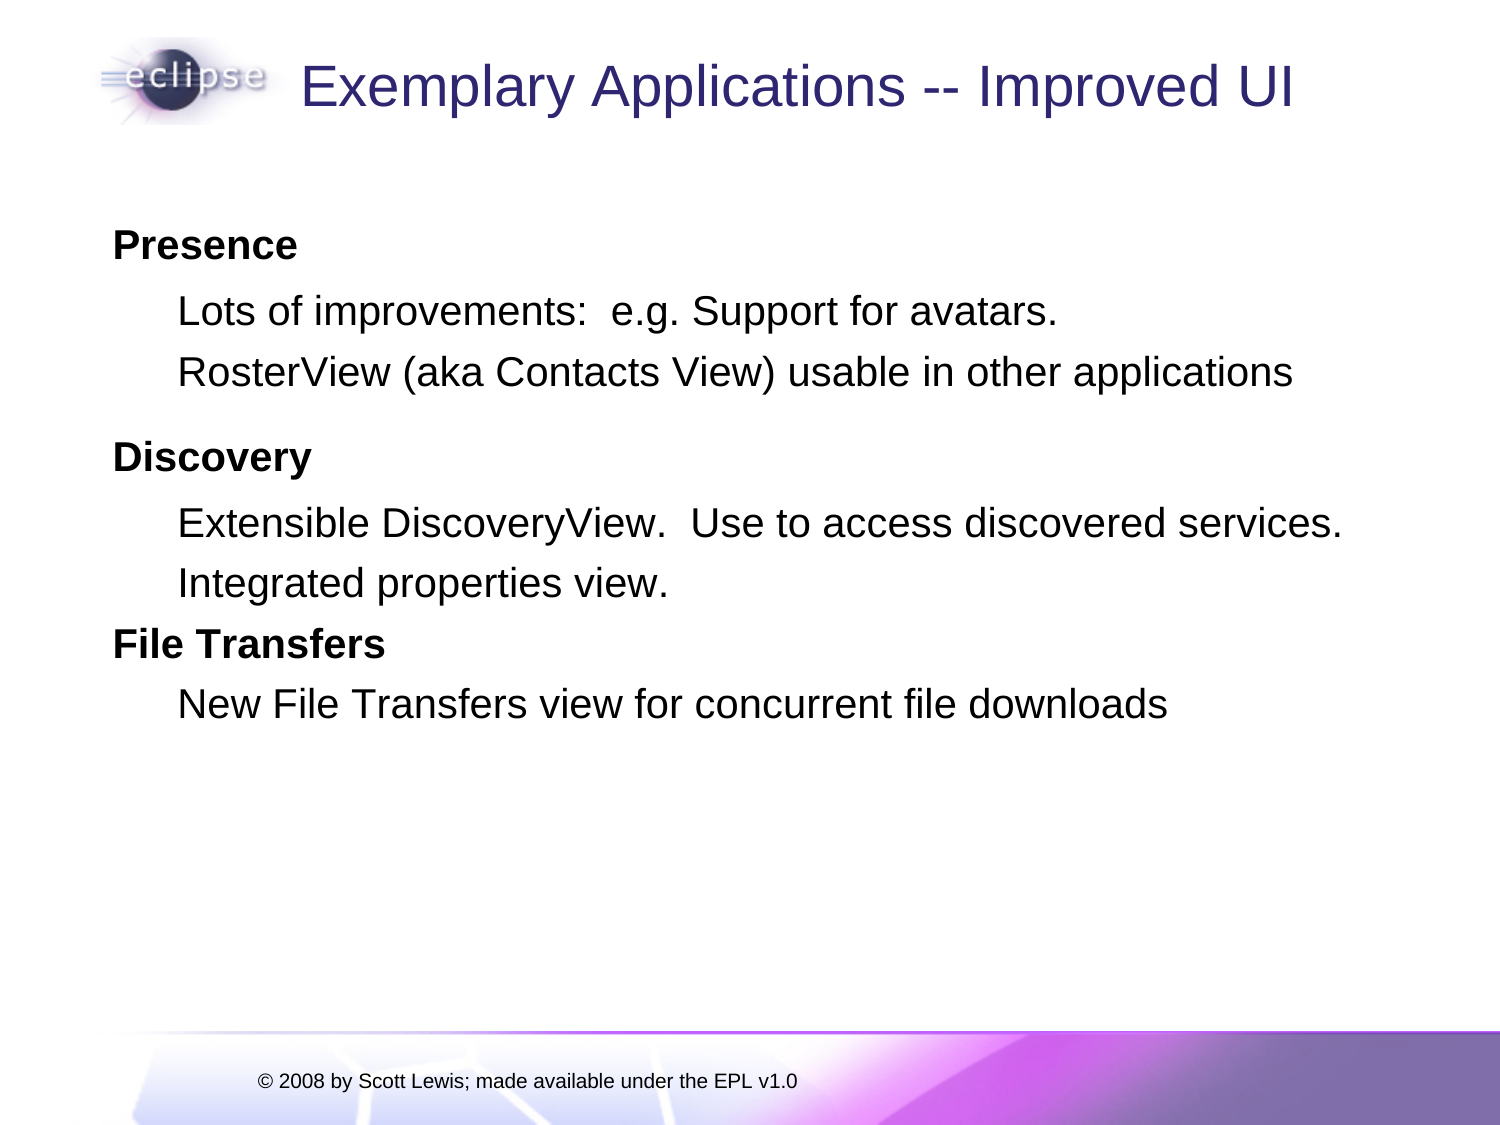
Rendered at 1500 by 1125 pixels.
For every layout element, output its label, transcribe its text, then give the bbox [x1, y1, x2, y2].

picture [0, 1031, 1500, 1125]
list Presence Lots of improvements: e.g. Support for avatars. RosterView (aka Contacts View) usable in other applications Discovery Extensible DiscoveryView. Use to access discovered services. Integrated properties view. File Transfers New File Transfers view for concurrent file downloads [112, 224, 1388, 1013]
title Exemplary Applications -- Improved UI [300, 37, 1351, 139]
picture [75, 37, 299, 125]
